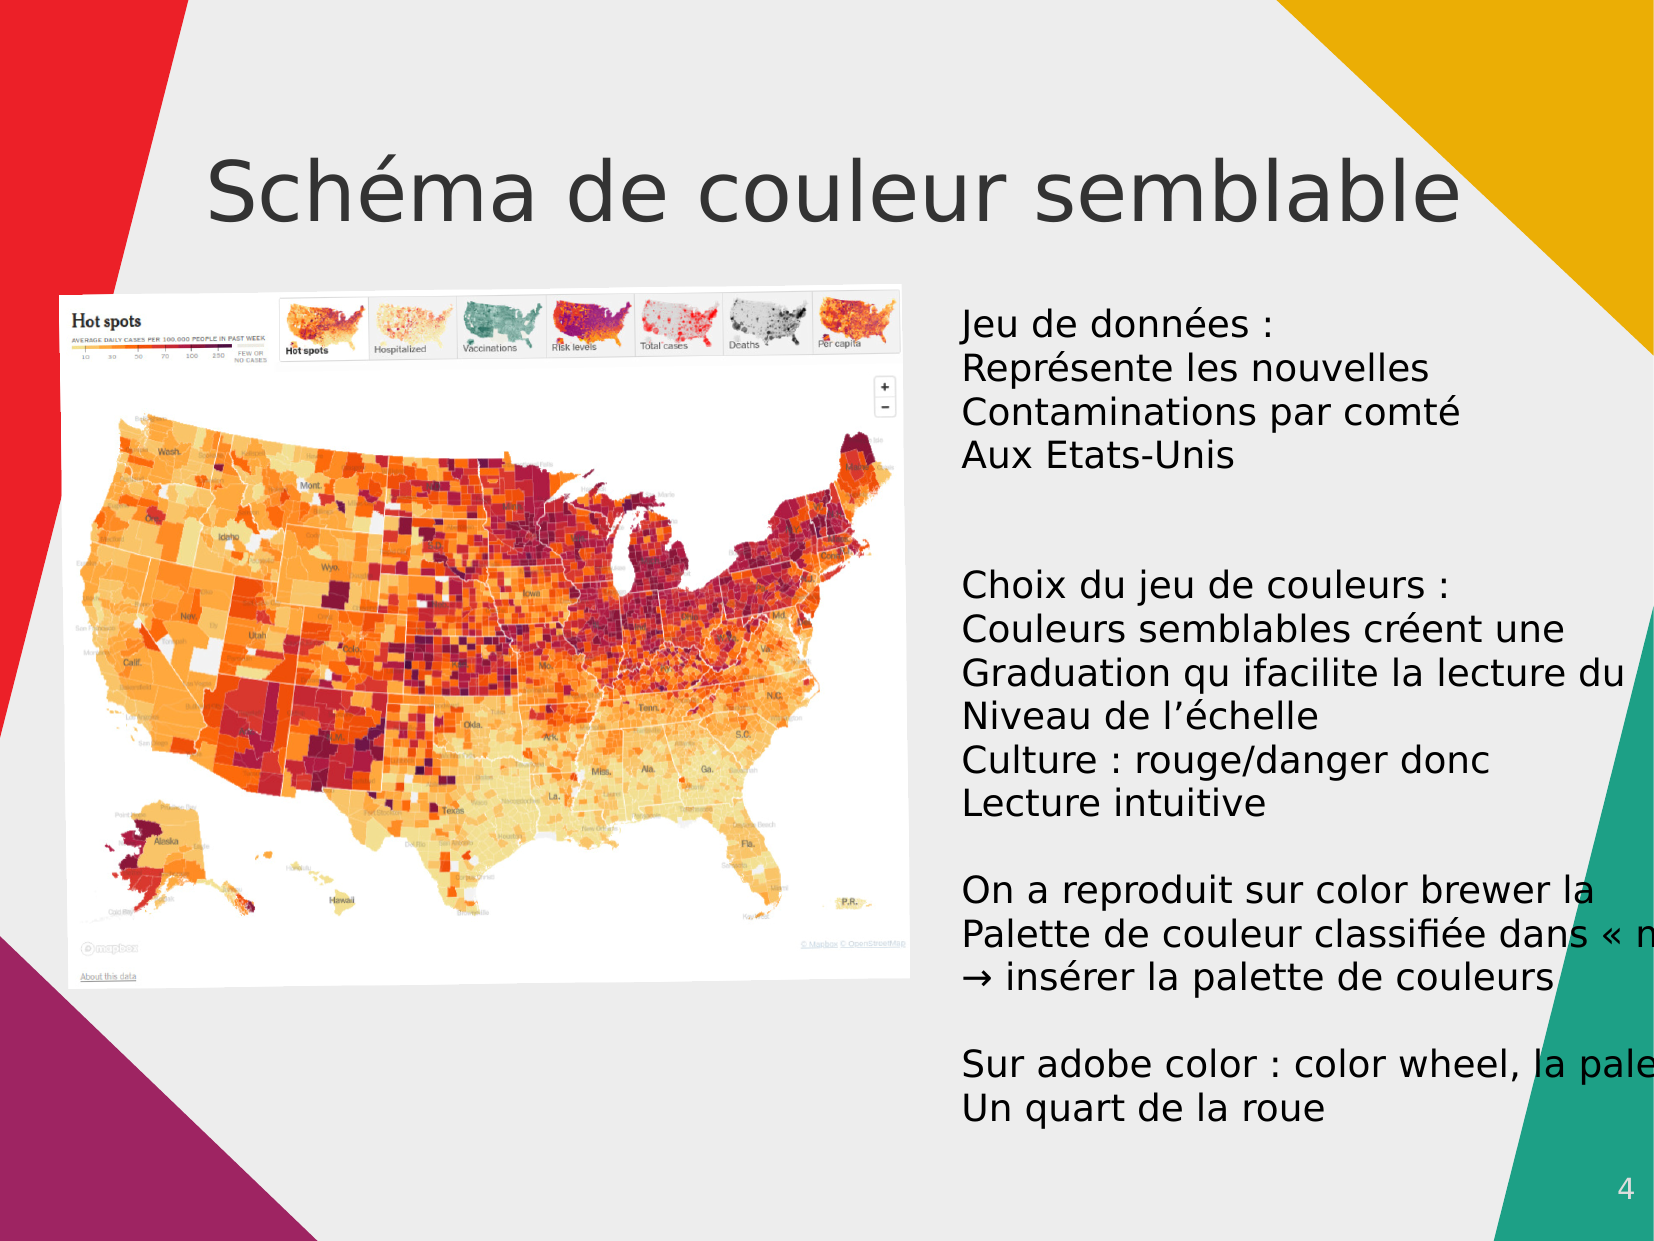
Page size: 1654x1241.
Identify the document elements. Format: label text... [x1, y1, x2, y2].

text_box Jeu de données : Représente les nouvelles Contaminations par comté Aux Etats-Unis Choix du jeu de couleurs : Couleurs semblables créent une Graduation qu ifacilite la lecture du Niveau de l’échelle Culture : rouge/danger donc Lecture intuitive On a reproduit sur color brewer la Palette de couleur classifiée dans « multi-hue » → insérer la palette de couleurs Sur adobe color : color wheel, la palette couvrait Un quart de la roue [946, 295, 1654, 1241]
title Schéma de couleur semblable [122, 94, 1547, 292]
picture [58, 283, 910, 989]
